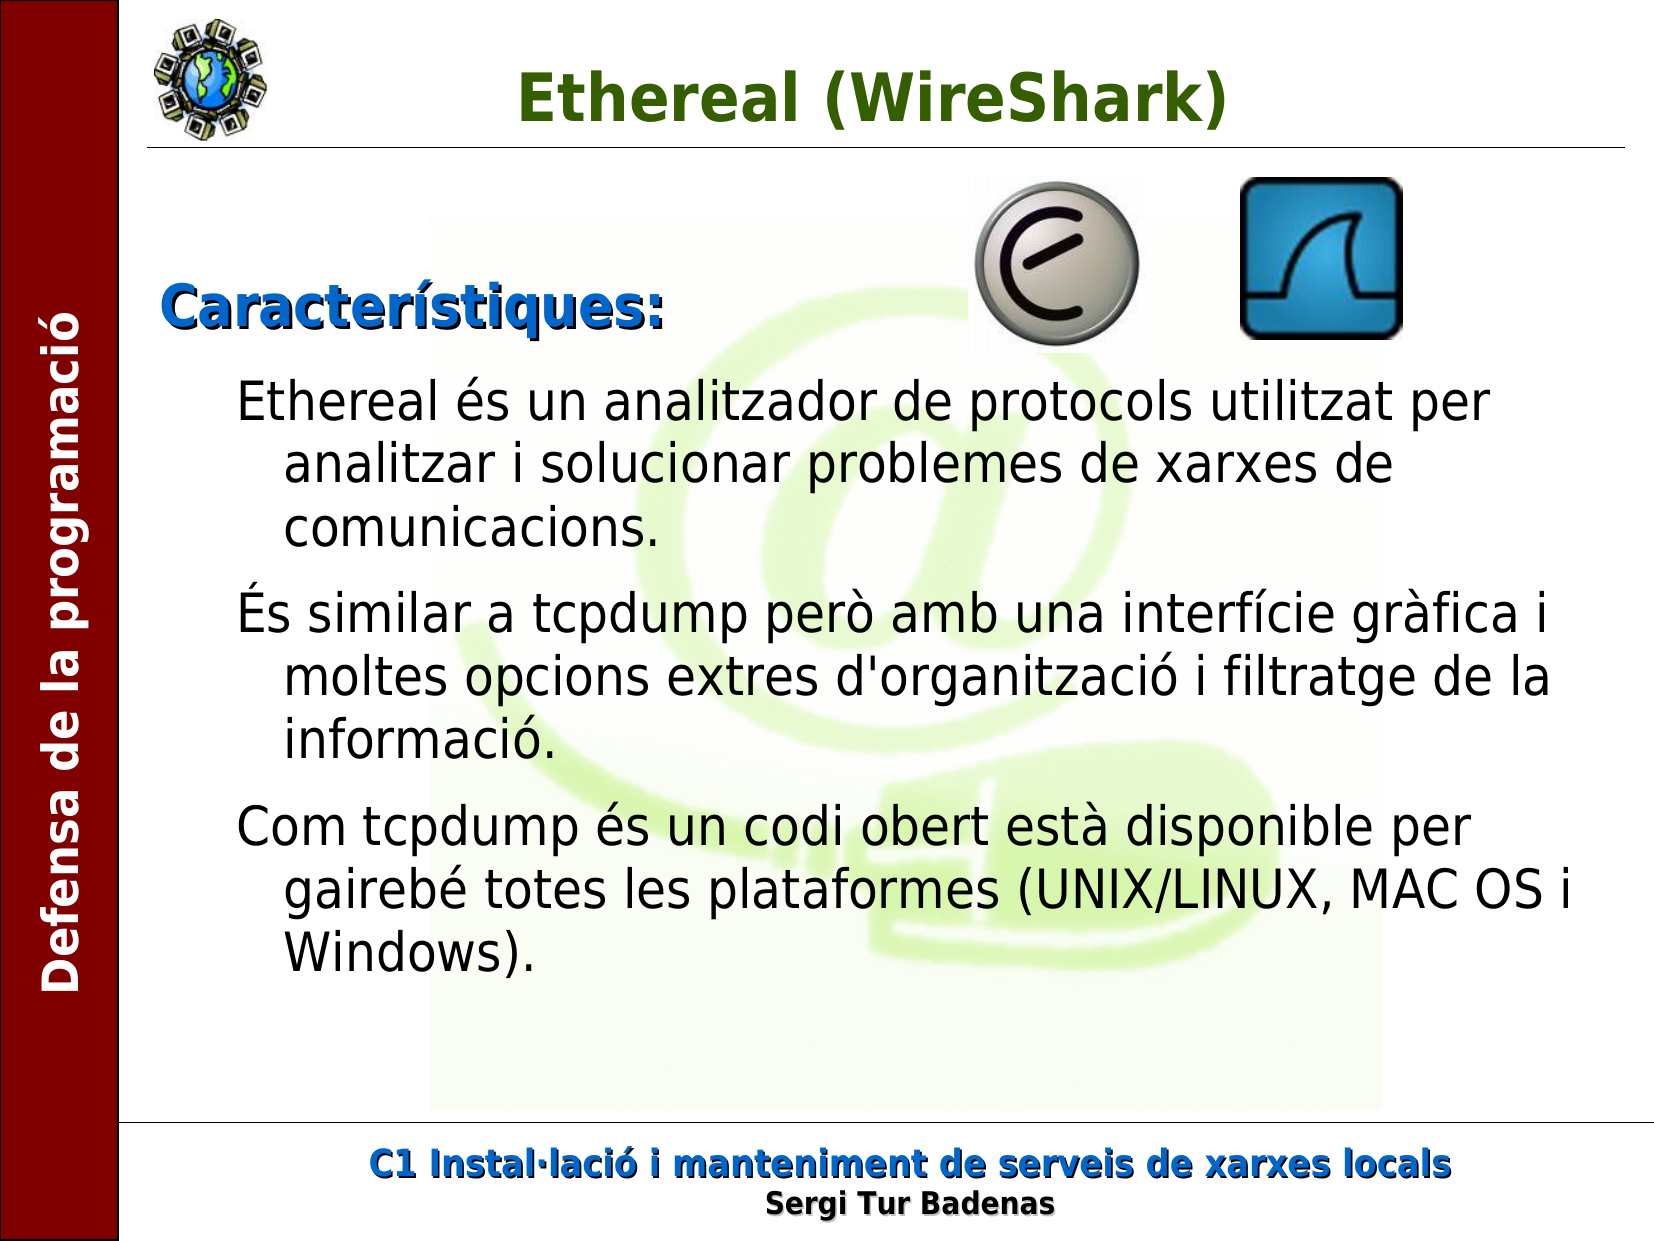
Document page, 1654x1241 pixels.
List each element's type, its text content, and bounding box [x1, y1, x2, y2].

list Característiques: Ethereal és un analitzador de protocols utilitzat per analitzar i solucionar problemes de xarxes de comunicacions. És similar a tcpdump però amb una interfície gràfica i moltes opcions extres d'organització i filtratge de la informació. Com tcpdump és un codi obert està disponible per gairebé totes les plataformes (UNIX/LINUX, MAC OS i Windows). [141, 272, 1630, 1123]
picture [429, 175, 1403, 353]
title Ethereal (WireShark) [129, 49, 1619, 148]
picture [154, 19, 268, 49]
